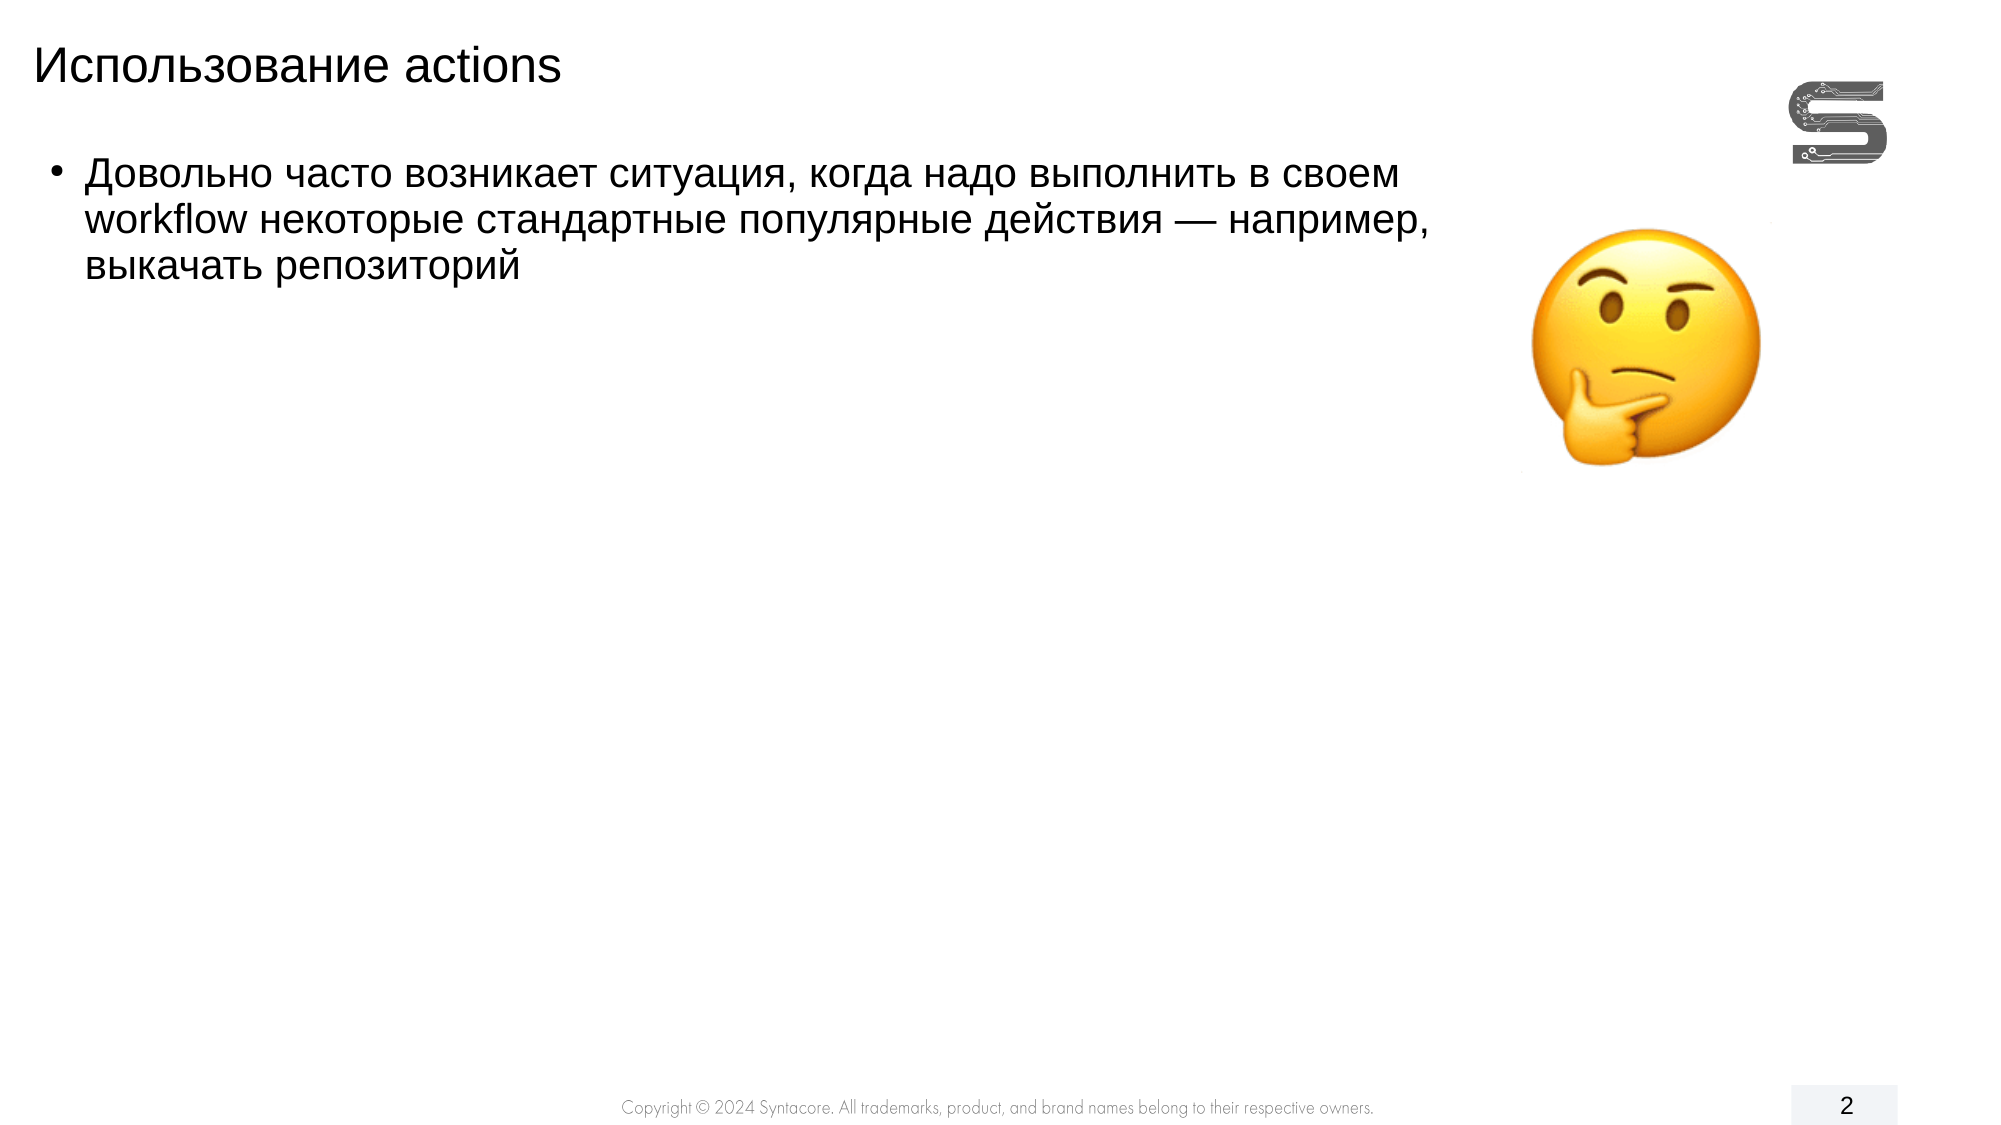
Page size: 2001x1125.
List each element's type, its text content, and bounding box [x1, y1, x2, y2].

picture [1521, 222, 1772, 473]
picture [1788, 81, 1887, 164]
text_box <number> [1825, 1084, 1969, 1125]
picture [621, 1094, 1381, 1119]
text_box Использование actions [0, 29, 857, 101]
text_box Довольно часто возникает ситуация, когда надо выполнить в своем workflow некоторые стандартные популярные действия — например, выкачать репозиторий [34, 141, 1565, 591]
